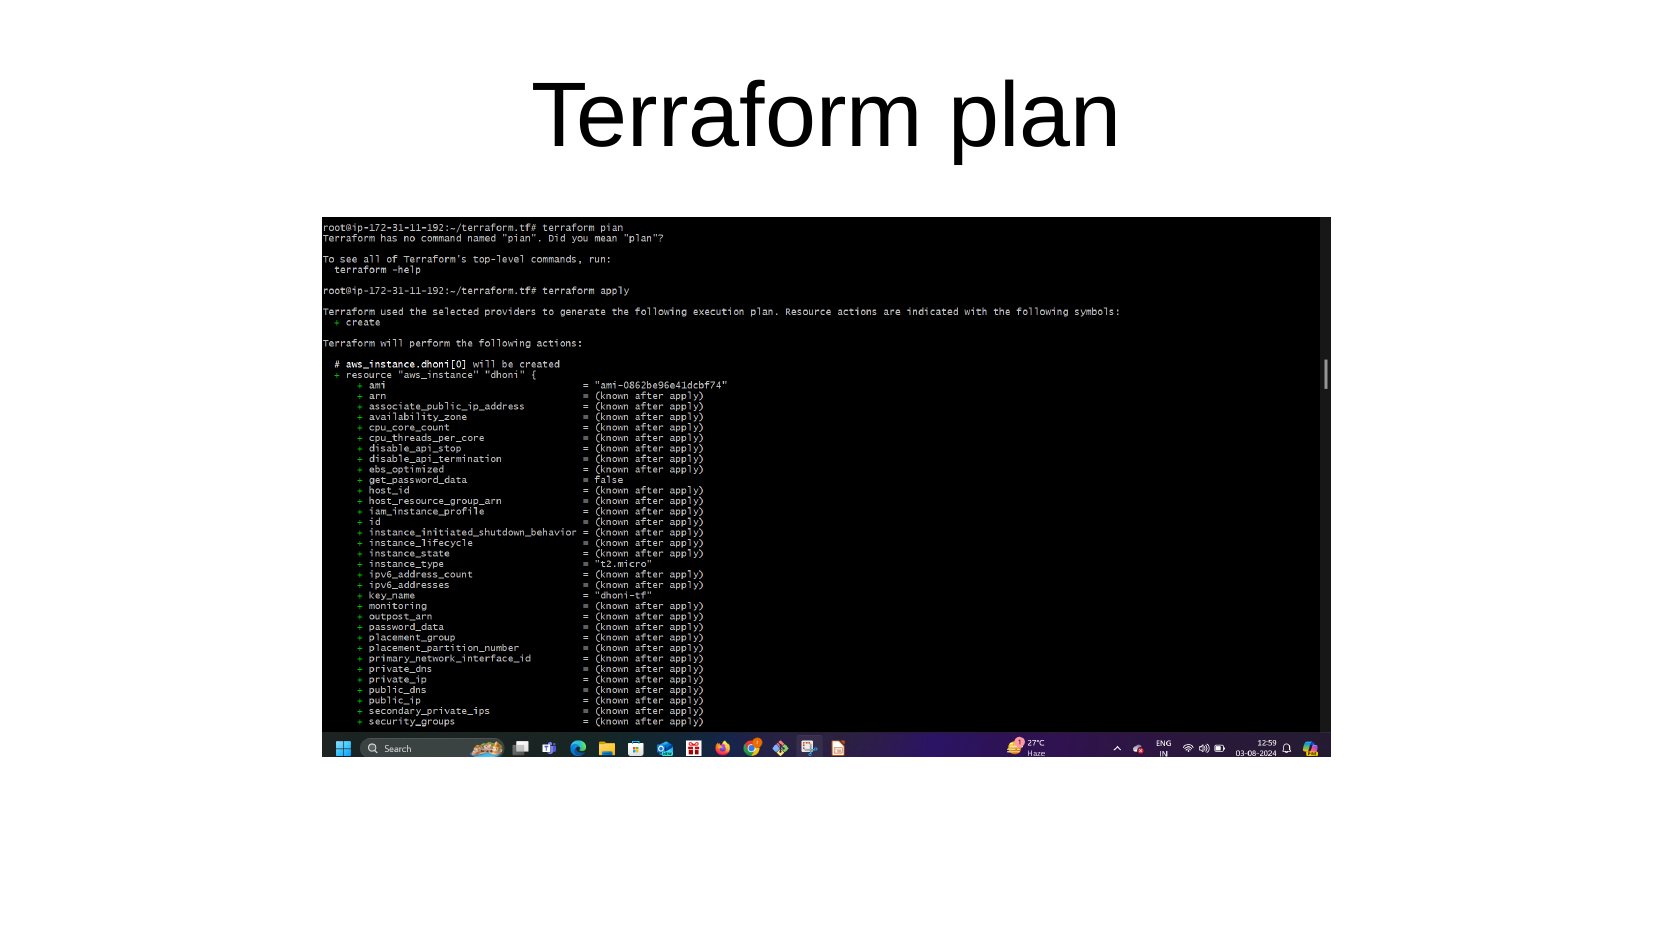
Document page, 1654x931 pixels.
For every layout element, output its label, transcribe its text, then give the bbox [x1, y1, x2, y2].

title Terraform plan [82, 37, 1571, 193]
picture [322, 217, 1331, 758]
